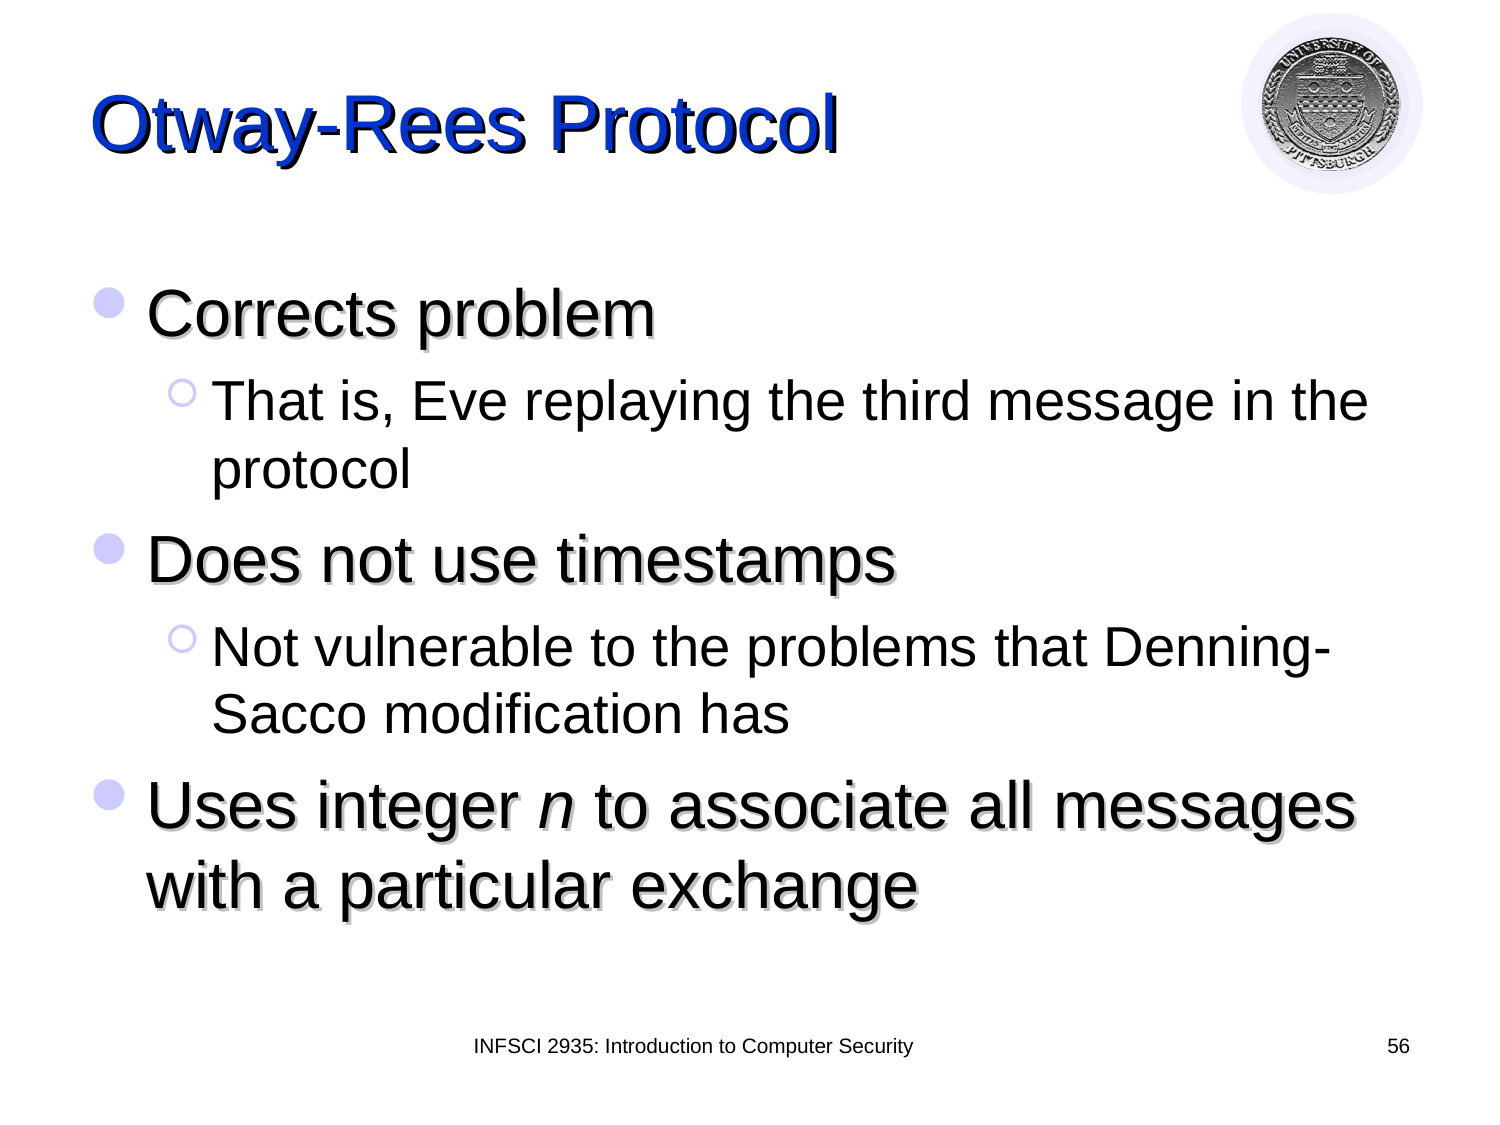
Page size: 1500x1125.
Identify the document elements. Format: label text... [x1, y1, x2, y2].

title Otway-Rees Protocol [75, 24, 1426, 213]
list Corrects problem That is, Eve replaying the third message in the protocol Does not use timestamps Not vulnerable to the problems that Denning-Sacco modification has Uses integer n to associate all messages with a particular exchange [75, 262, 1426, 1006]
